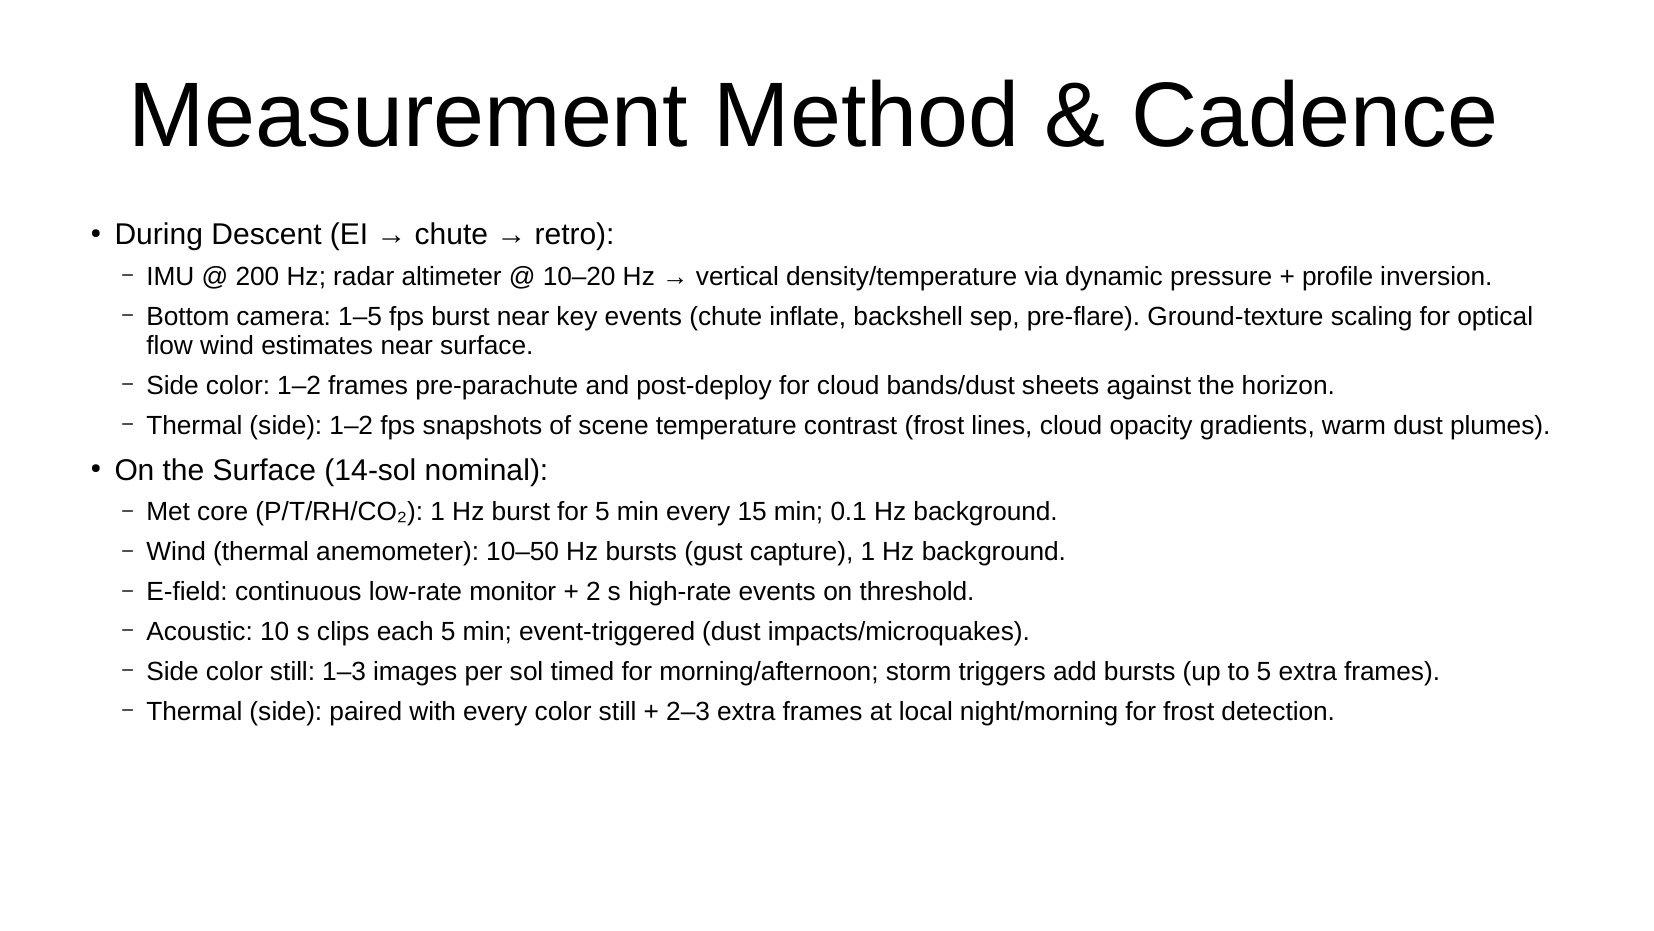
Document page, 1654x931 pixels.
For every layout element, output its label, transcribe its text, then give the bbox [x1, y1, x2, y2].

list During Descent (EI → chute → retro): IMU @ 200 Hz; radar altimeter @ 10–20 Hz → vertical density/temperature via dynamic pressure + profile inversion. Bottom camera: 1–5 fps burst near key events (chute inflate, backshell sep, pre-flare). Ground-texture scaling for optical flow wind estimates near surface. Side color: 1–2 frames pre-parachute and post-deploy for cloud bands/dust sheets against the horizon. Thermal (side): 1–2 fps snapshots of scene temperature contrast (frost lines, cloud opacity gradients, warm dust plumes). On the Surface (14-sol nominal): Met core (P/T/RH/CO₂): 1 Hz burst for 5 min every 15 min; 0.1 Hz background. Wind (thermal anemometer): 10–50 Hz bursts (gust capture), 1 Hz background. E-field: continuous low-rate monitor + 2 s high-rate events on threshold. Acoustic: 10 s clips each 5 min; event-triggered (dust impacts/microquakes). Side color still: 1–3 images per sol timed for morning/afternoon; storm triggers add bursts (up to 5 extra frames). Thermal (side): paired with every color still + 2–3 extra frames at local night/morning for frost detection. [82, 217, 1571, 758]
title Measurement Method & Cadence [82, 37, 1571, 193]
